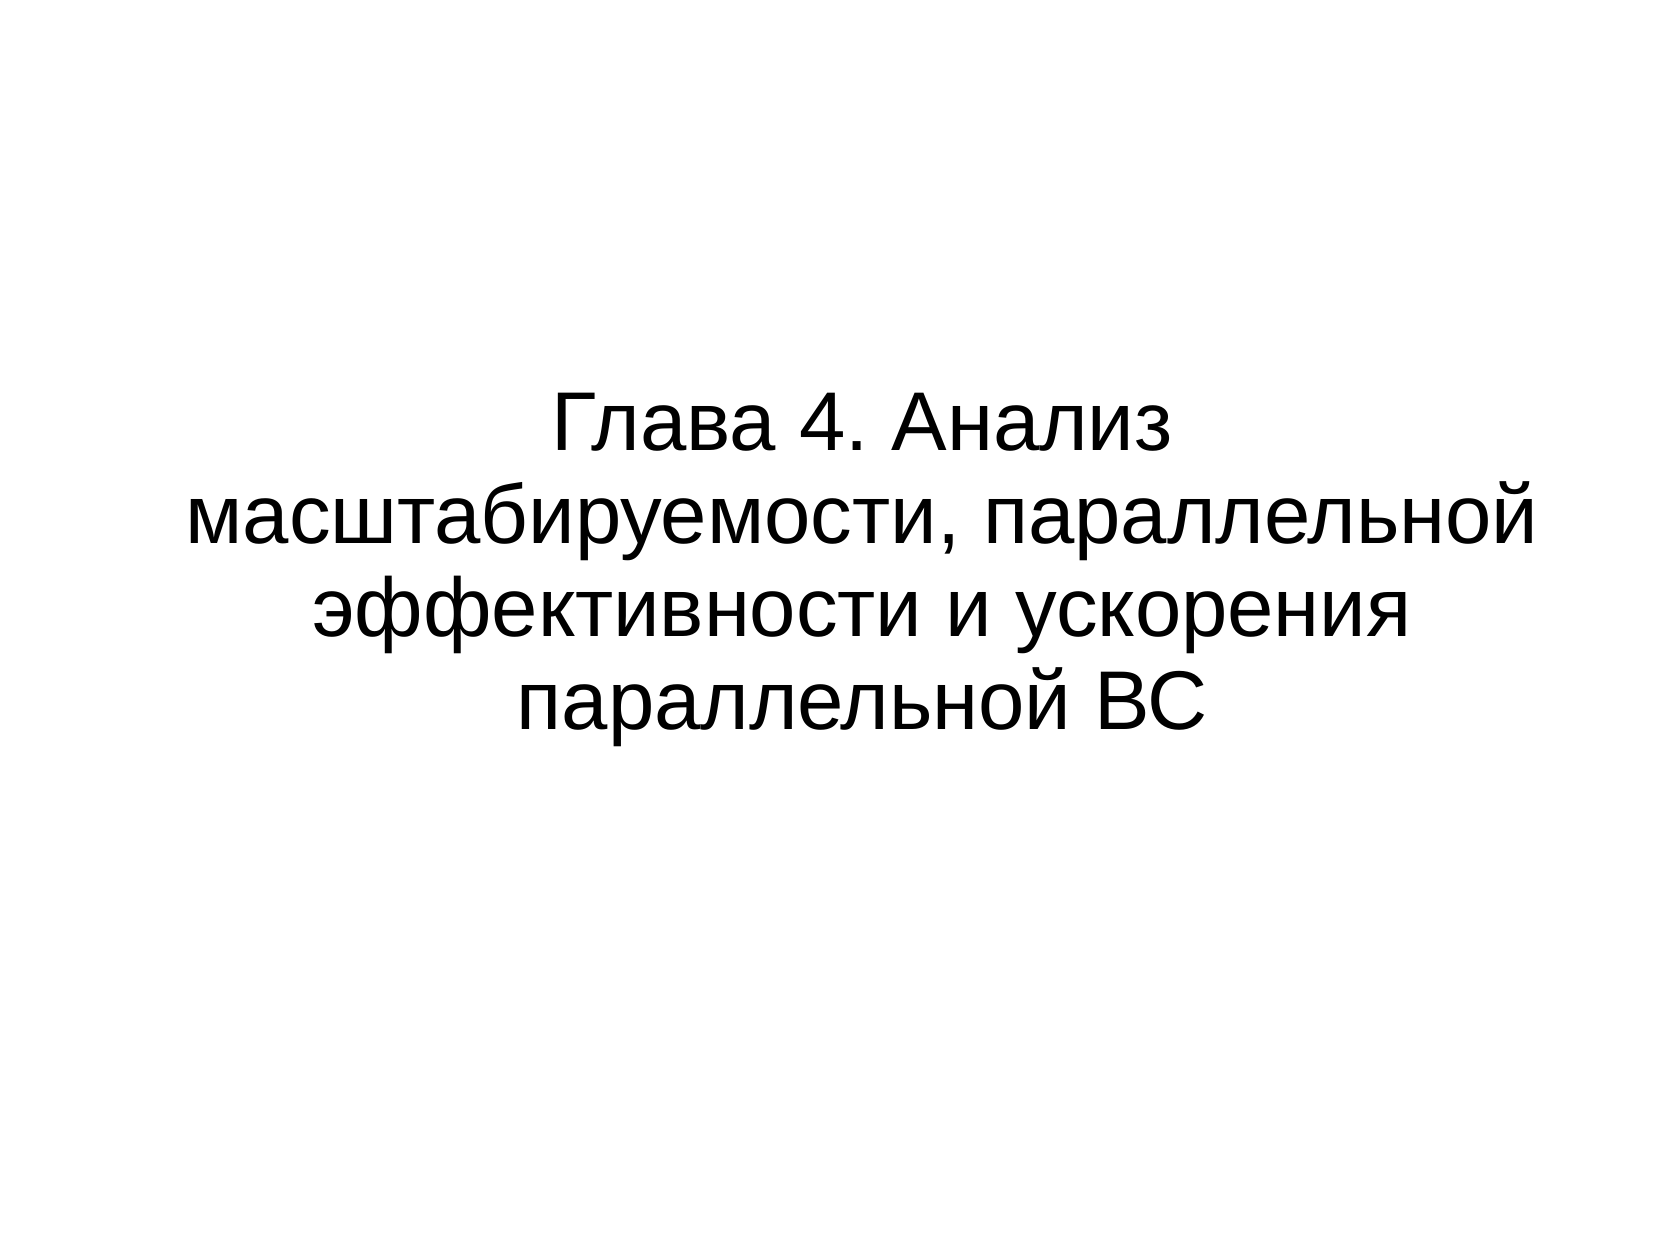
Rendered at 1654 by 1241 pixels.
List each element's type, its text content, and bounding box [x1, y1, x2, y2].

list Глава 4. Анализ масштабируемости, параллельной эффективности и ускорения параллельной ВС [82, 290, 1571, 1010]
